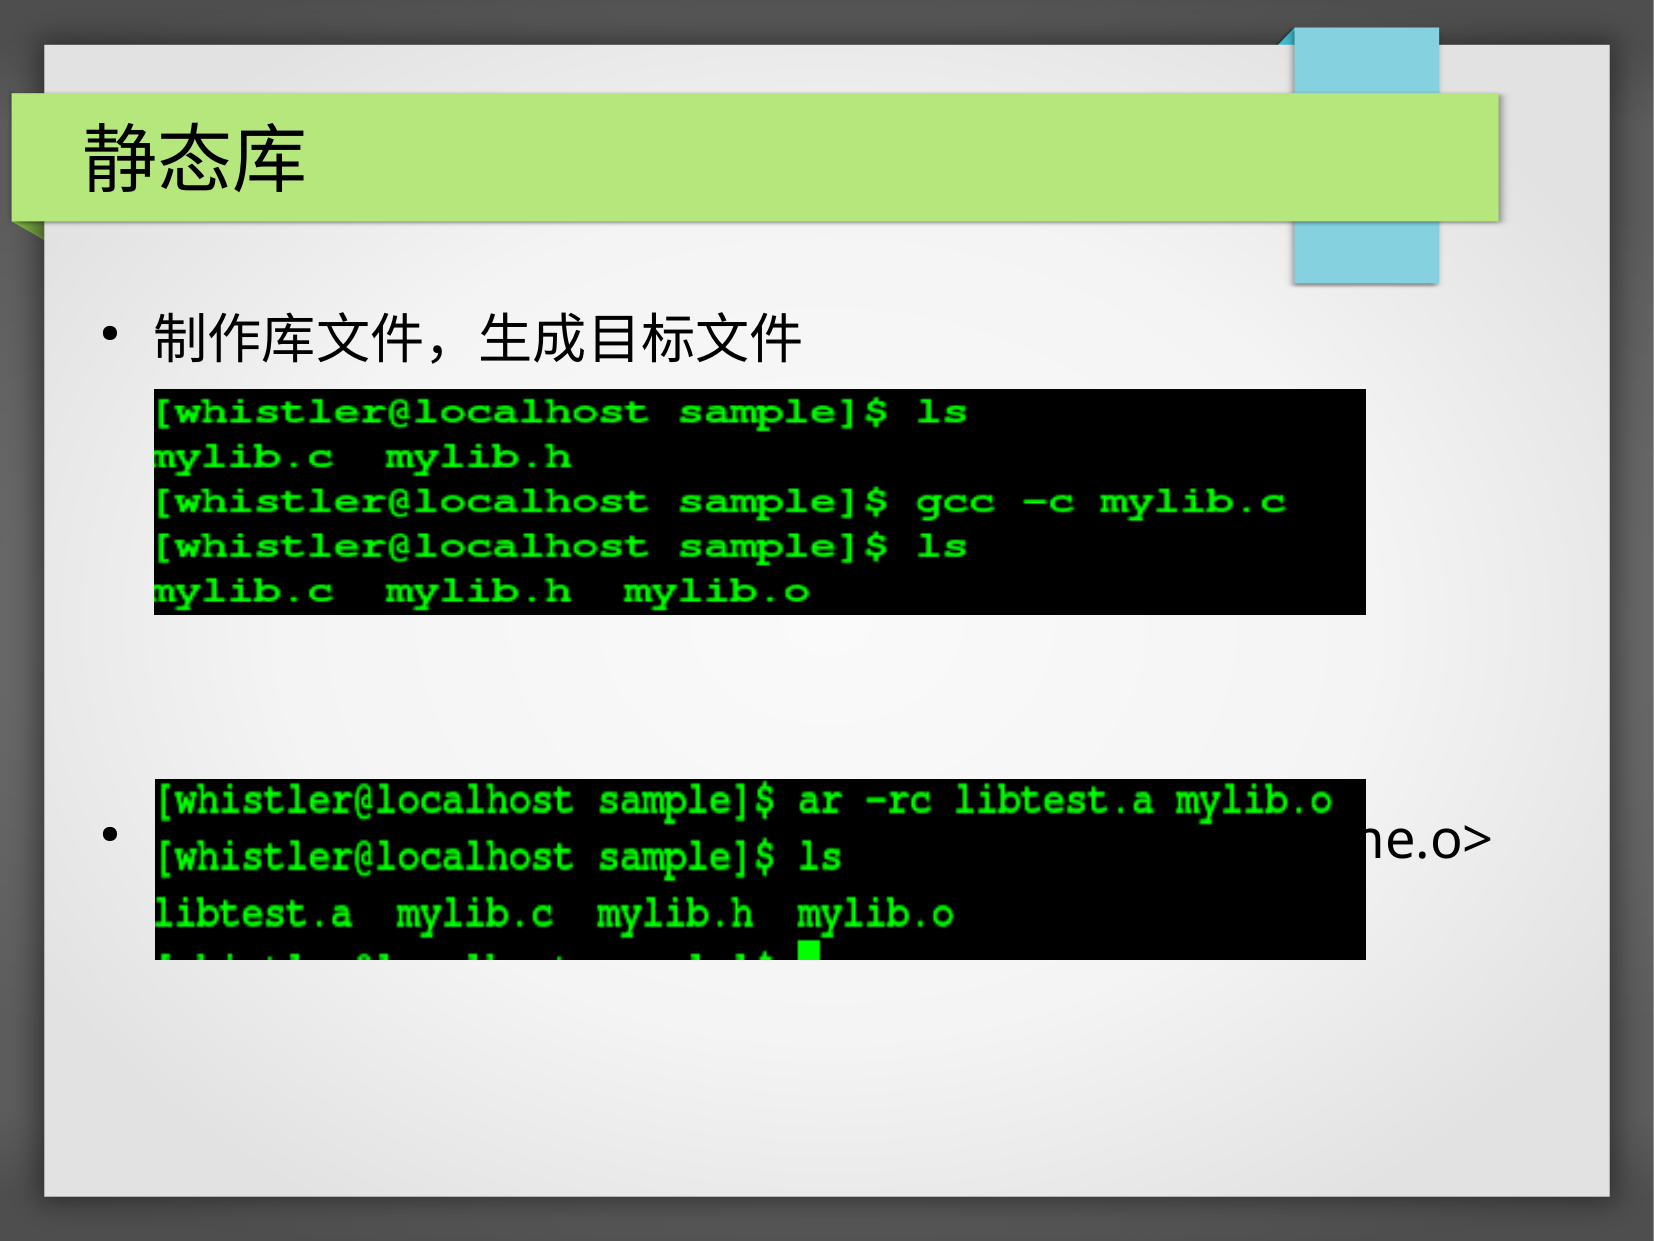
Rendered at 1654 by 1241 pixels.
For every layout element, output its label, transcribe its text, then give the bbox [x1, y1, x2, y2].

list 制作库文件，生成目标文件 用ar命令归档,格式为ar -rc <lib[name].a> <name.o> [82, 295, 1571, 1015]
picture [0, 0, 1654, 1241]
title 静态库 [82, 94, 1264, 213]
